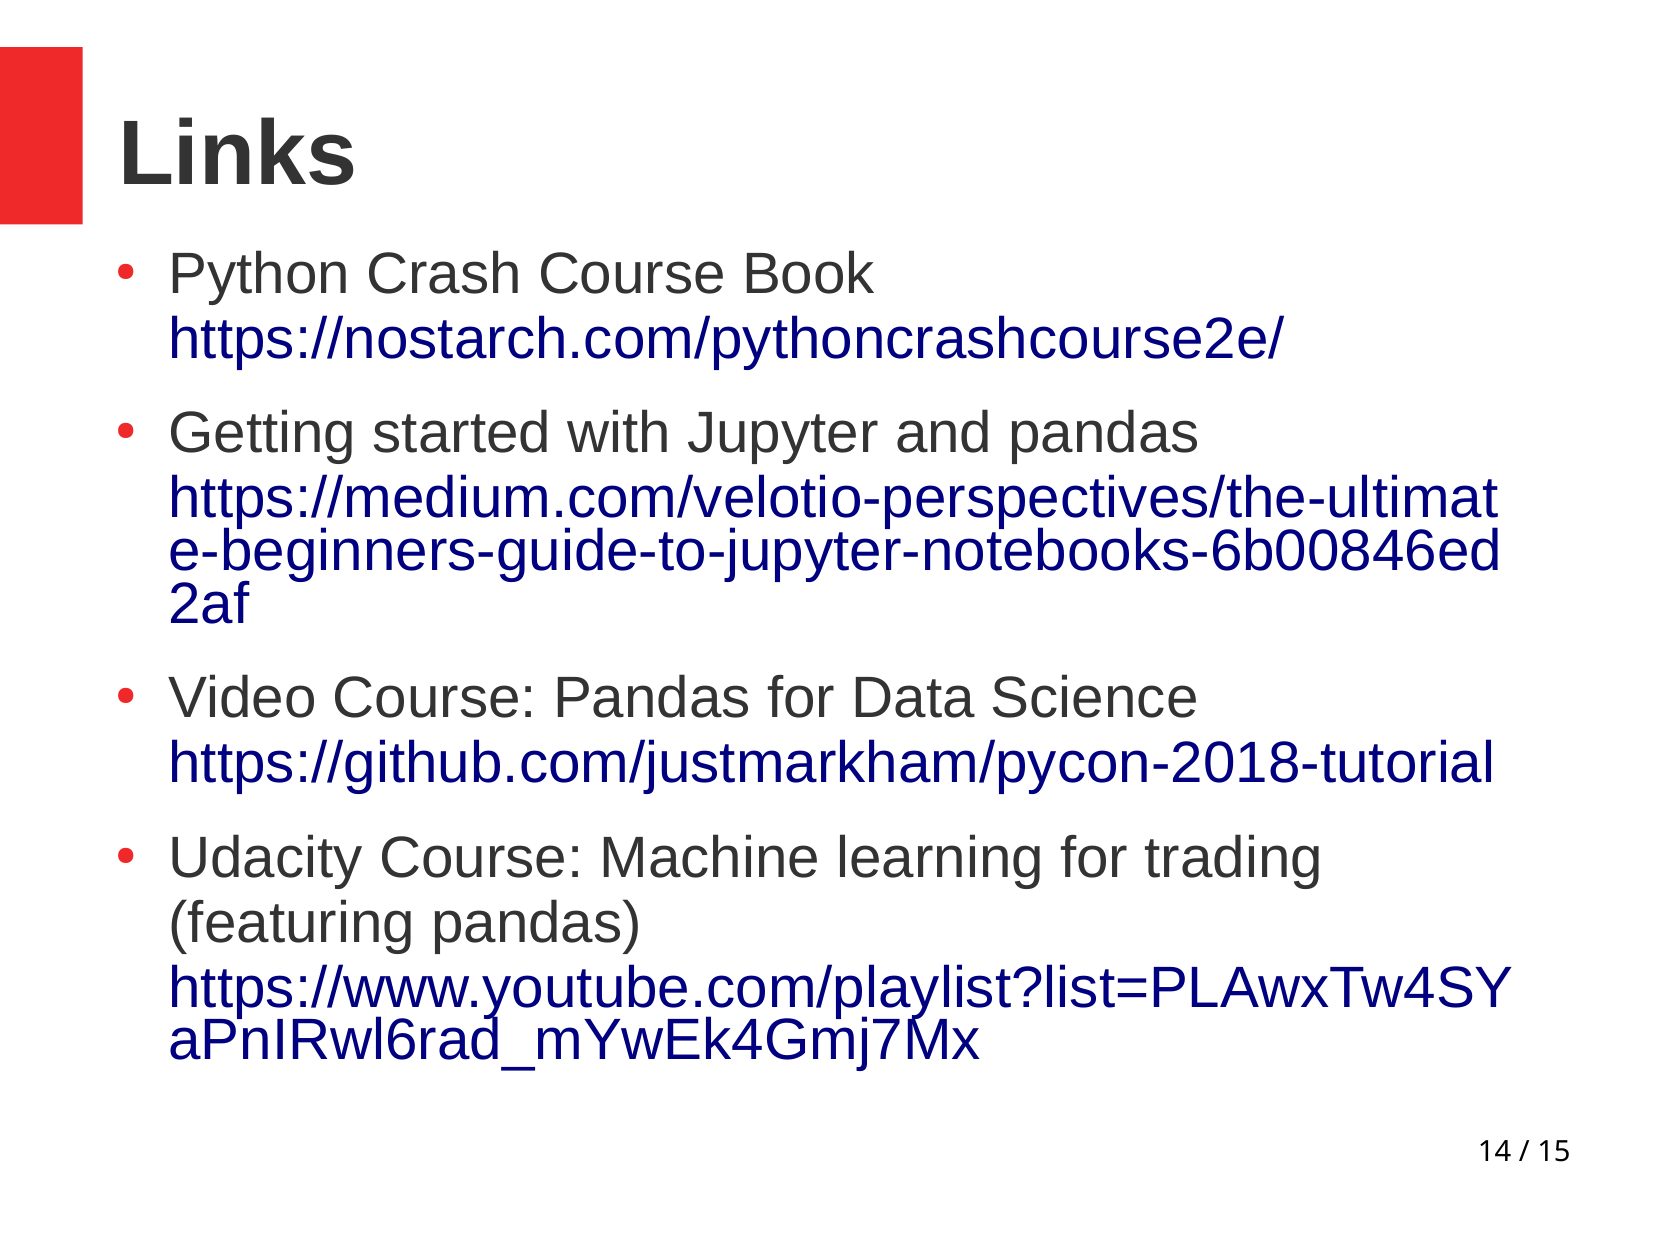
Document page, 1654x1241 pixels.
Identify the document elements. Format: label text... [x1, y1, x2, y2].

title Links [118, 49, 1571, 257]
list Python Crash Course Book https://nostarch.com/pythoncrashcourse2e/ Getting started with Jupyter and pandashttps://medium.com/velotio-perspectives/the-ultimate-beginners-guide-to-jupyter-notebooks-6b00846ed2af Video Course: Pandas for Data Sciencehttps://github.com/justmarkham/pycon-2018-tutorial Udacity Course: Machine learning for trading (featuring pandas) https://www.youtube.com/playlist?list=PLAwxTw4SYaPnIRwl6rad_mYwEk4Gmj7Mx [97, 240, 1516, 961]
